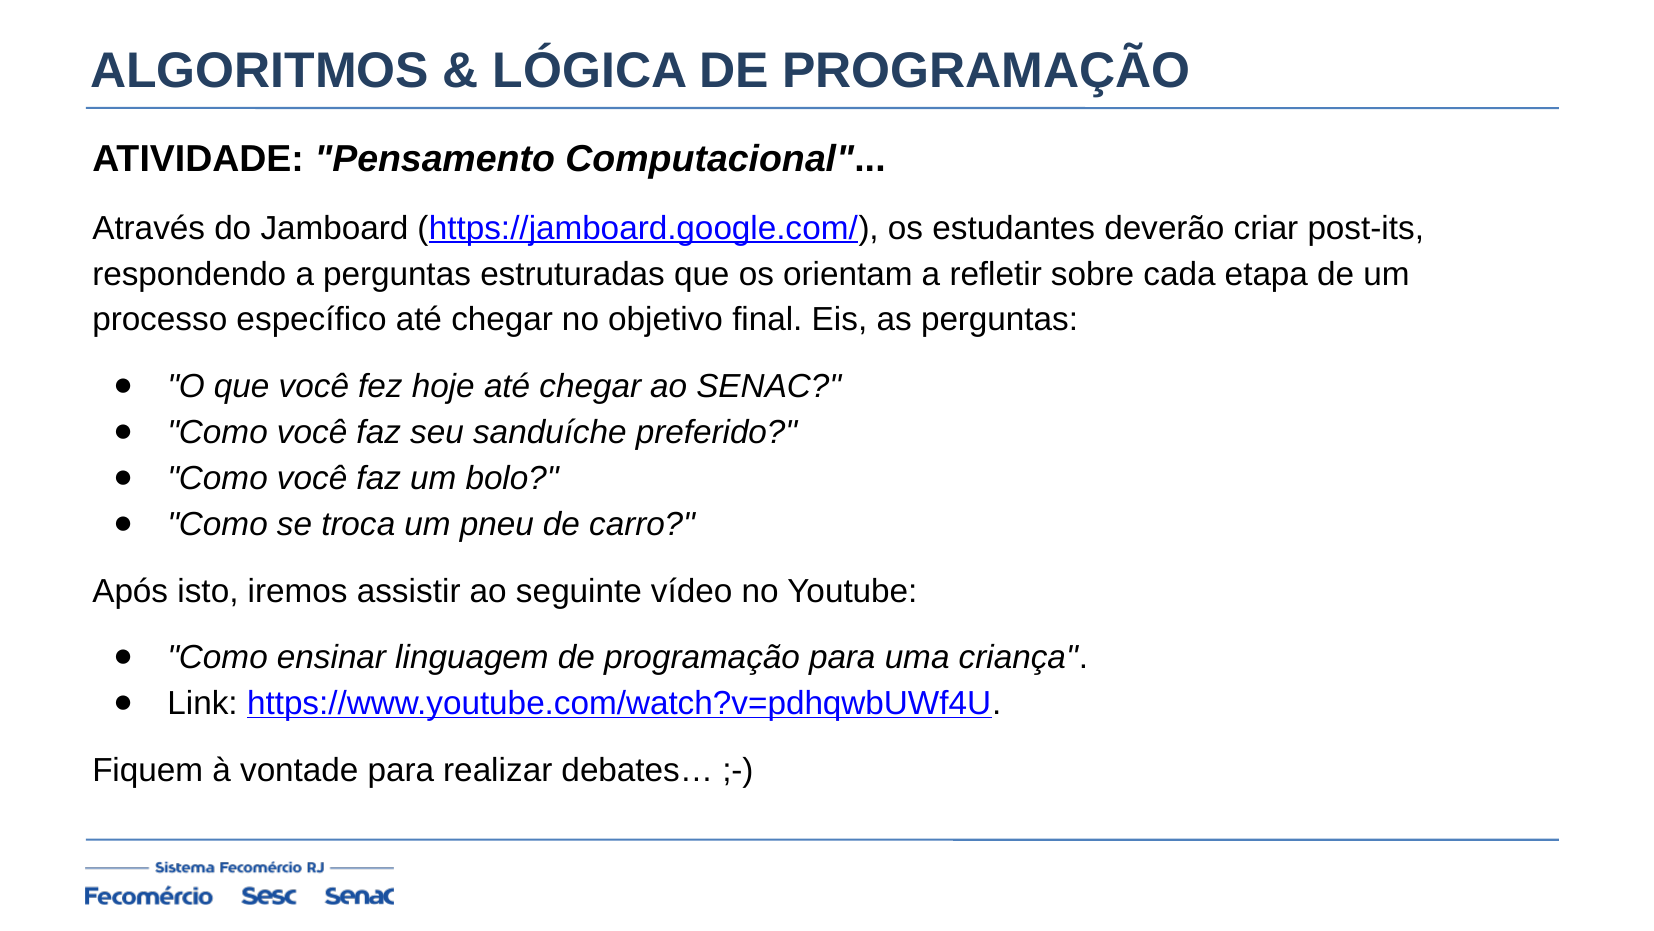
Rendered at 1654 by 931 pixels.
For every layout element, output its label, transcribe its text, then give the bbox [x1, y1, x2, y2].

picture [62, 845, 416, 921]
text_box ATIVIDADE: "Pensamento Computacional"... Através do Jamboard (https://jamboard.google.com/), os estudantes deverão criar post-its, respondendo a perguntas estruturadas que os orientam a refletir sobre cada etapa de um processo específico até chegar no objetivo final. Eis, as perguntas: "O que você fez hoje até chegar ao SENAC?" "Como você faz seu sanduíche preferido?" "Como você faz um bolo?" "Como se troca um pneu de carro?" Após isto, iremos assistir ao seguinte vídeo no Youtube: "Como ensinar linguagem de programação para uma criança". Link: https://www.youtube.com/watch?v=pdhqwbUWf4U. Fiquem à vontade para realizar debates… ;-) [77, 112, 1564, 836]
text_box ALGORITMOS & LÓGICA DE PROGRAMAÇÃO [90, 32, 1564, 104]
